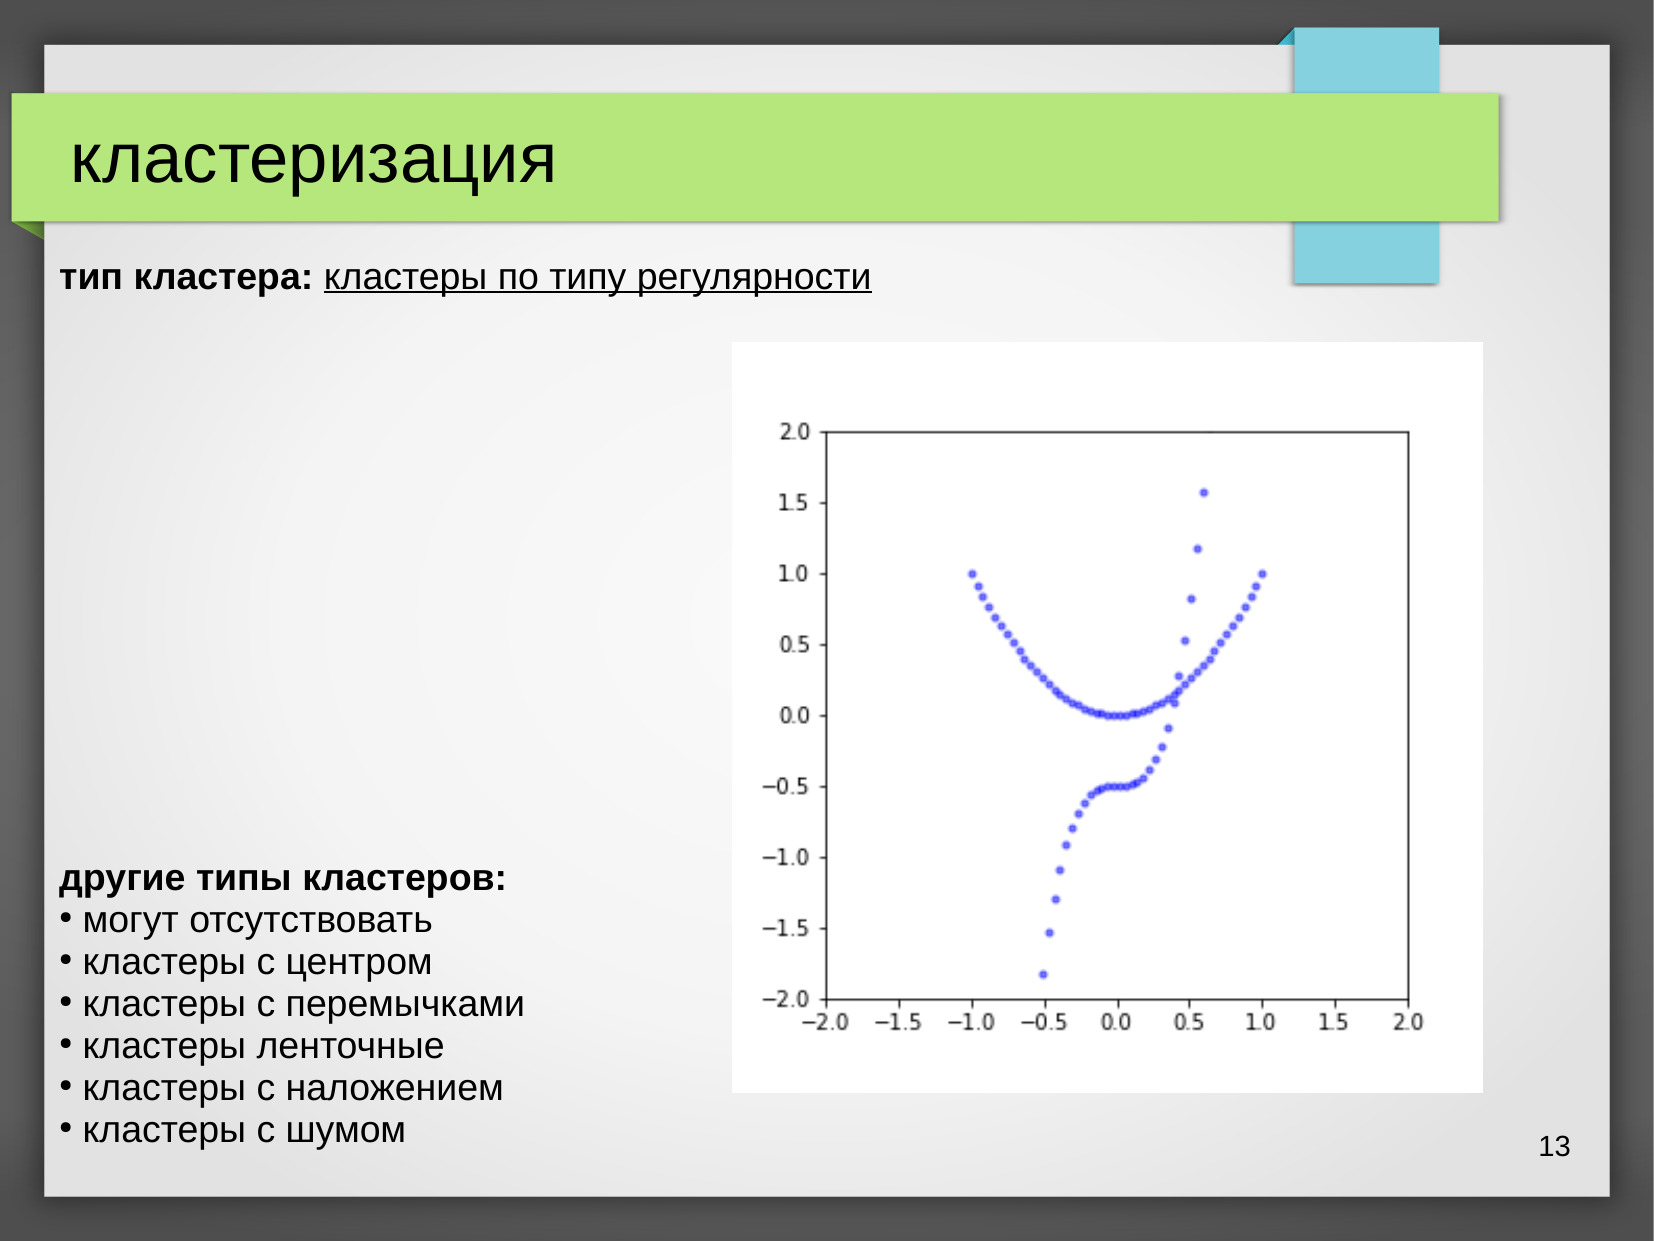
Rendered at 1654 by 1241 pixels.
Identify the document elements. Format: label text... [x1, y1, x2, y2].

title кластеризация [70, 118, 1205, 199]
subtitle тип кластера: кластеры по типу регулярности [59, 209, 910, 343]
picture [0, 0, 1654, 1241]
text_box другие типы кластеров: могут отсутствовать кластеры с центром кластеры с перемычками кластеры ленточные кластеры с наложением кластеры с шумом [59, 874, 591, 1175]
